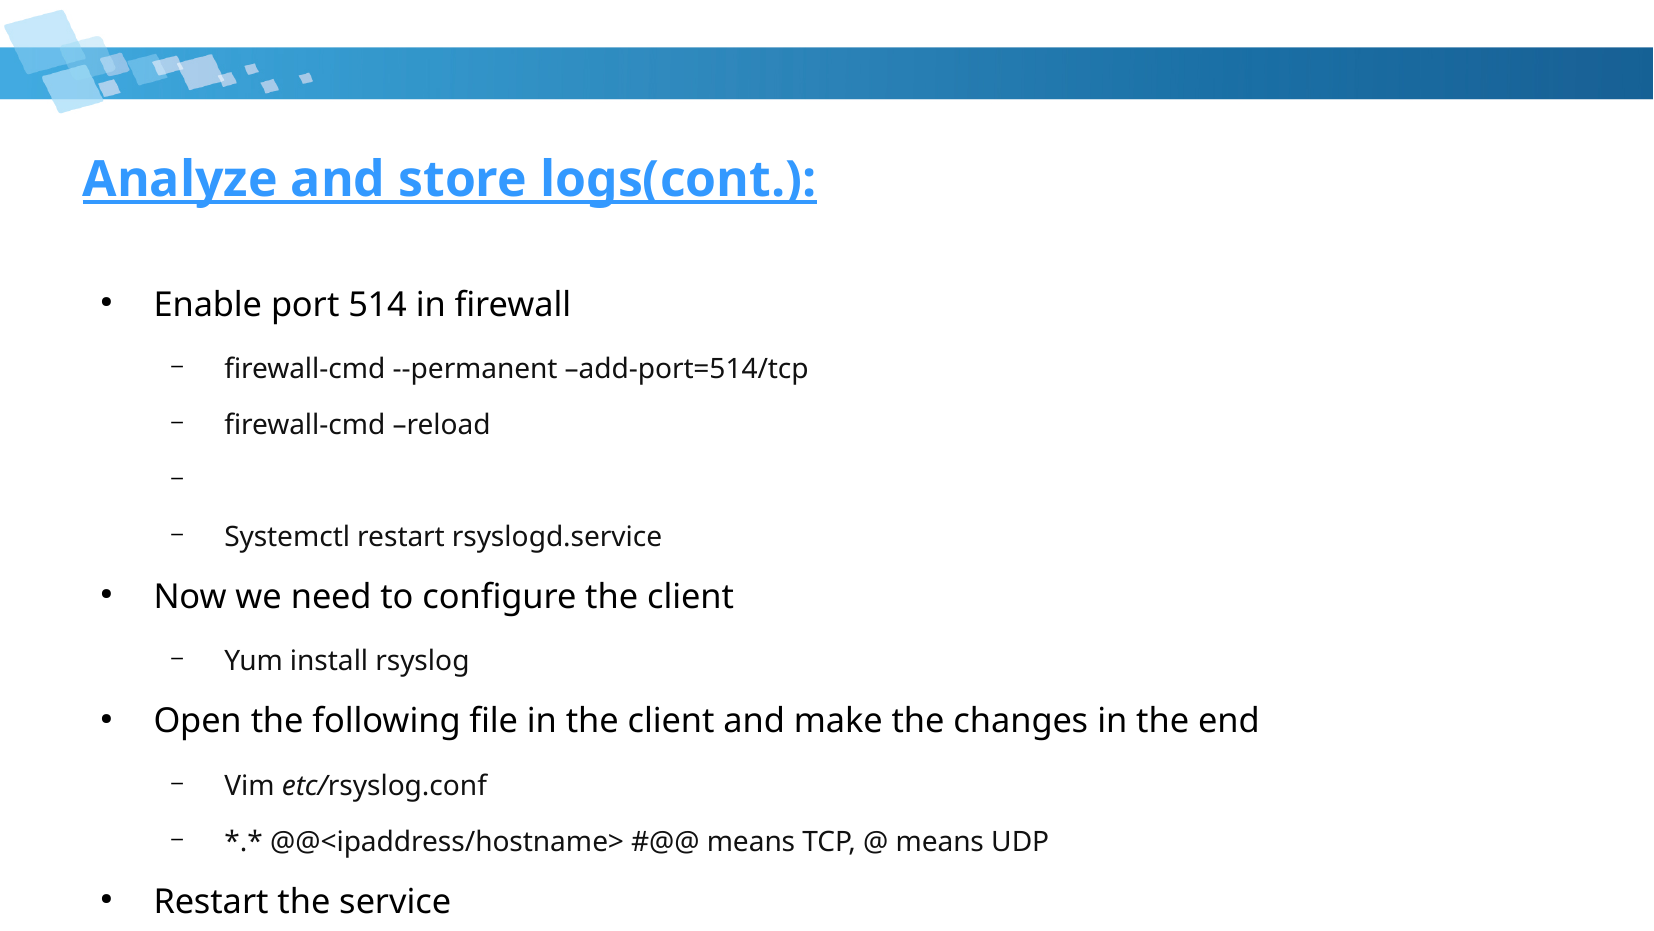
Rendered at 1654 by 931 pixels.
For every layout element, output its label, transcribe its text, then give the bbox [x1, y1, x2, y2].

list Enable port 514 in firewall firewall-cmd --permanent –add-port=514/tcp firewall-cmd –reload Systemctl restart rsyslogd.service Now we need to configure the client Yum install rsyslog Open the following file in the client and make the changes in the end Vim etc/rsyslog.conf *.* @@<ipaddress/hostname> #@@ means TCP, @ means UDP Restart the service Systemctl restart rsyslogd.service [82, 279, 1571, 911]
title Analyze and store logs(cont.): [82, 99, 1571, 255]
picture [0, 0, 1653, 929]
